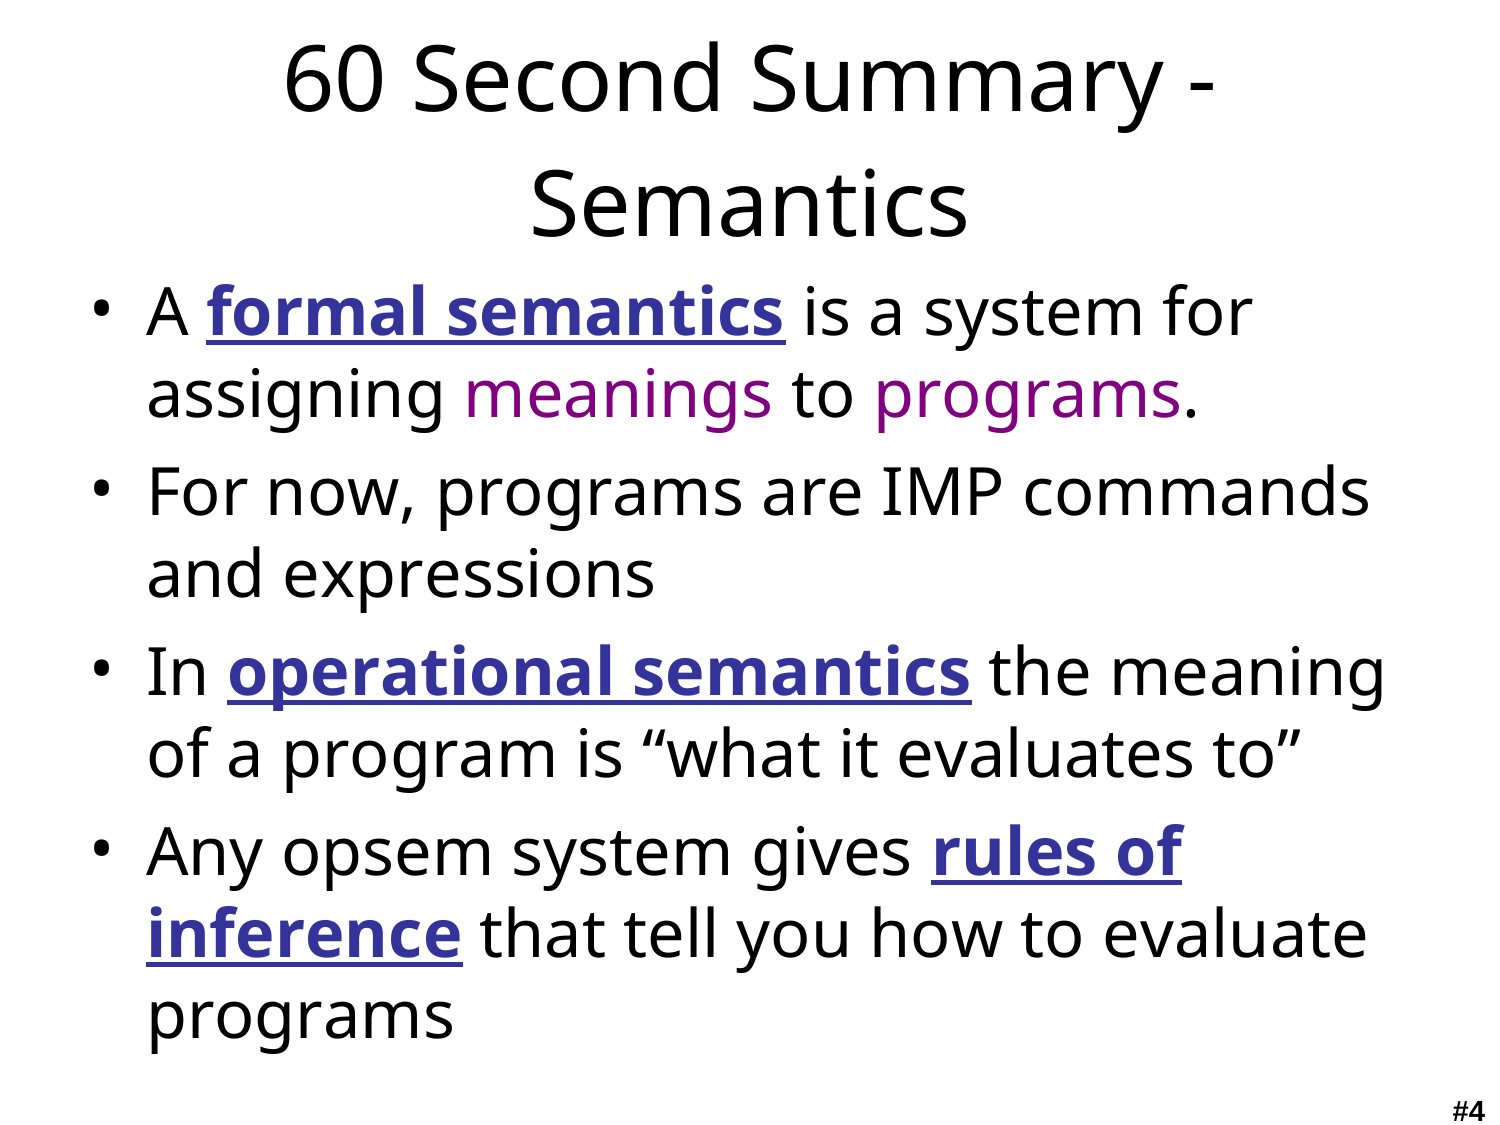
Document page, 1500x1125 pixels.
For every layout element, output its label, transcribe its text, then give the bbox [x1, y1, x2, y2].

title 60 Second Summary - Semantics [75, 45, 1426, 233]
list A formal semantics is a system for assigning meanings to programs. For now, programs are IMP commands and expressions In operational semantics the meaning of a program is “what it evaluates to” Any opsem system gives rules of inference that tell you how to evaluate programs [75, 262, 1426, 1006]
